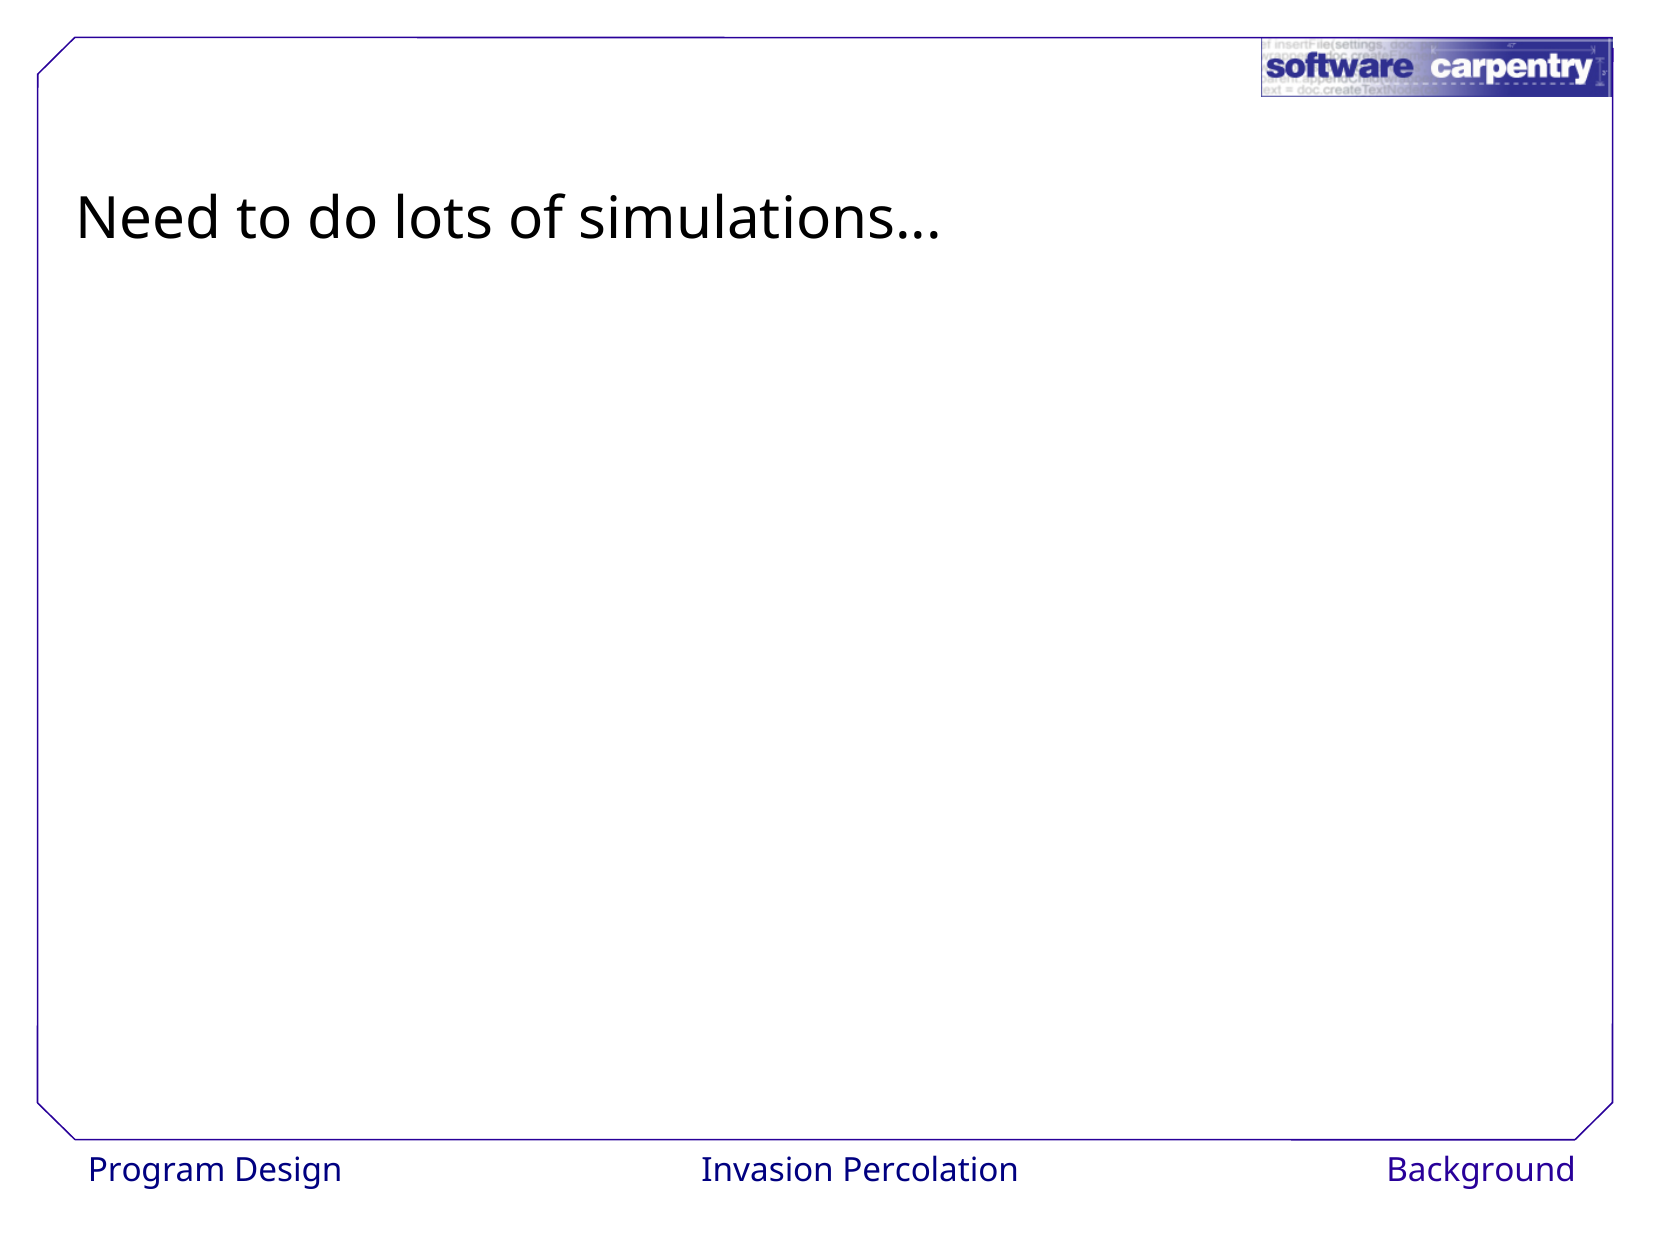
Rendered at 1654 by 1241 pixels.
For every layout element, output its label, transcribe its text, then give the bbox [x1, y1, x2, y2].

picture [1261, 39, 1613, 97]
text_box Need to do lots of simulations... [60, 138, 1107, 259]
